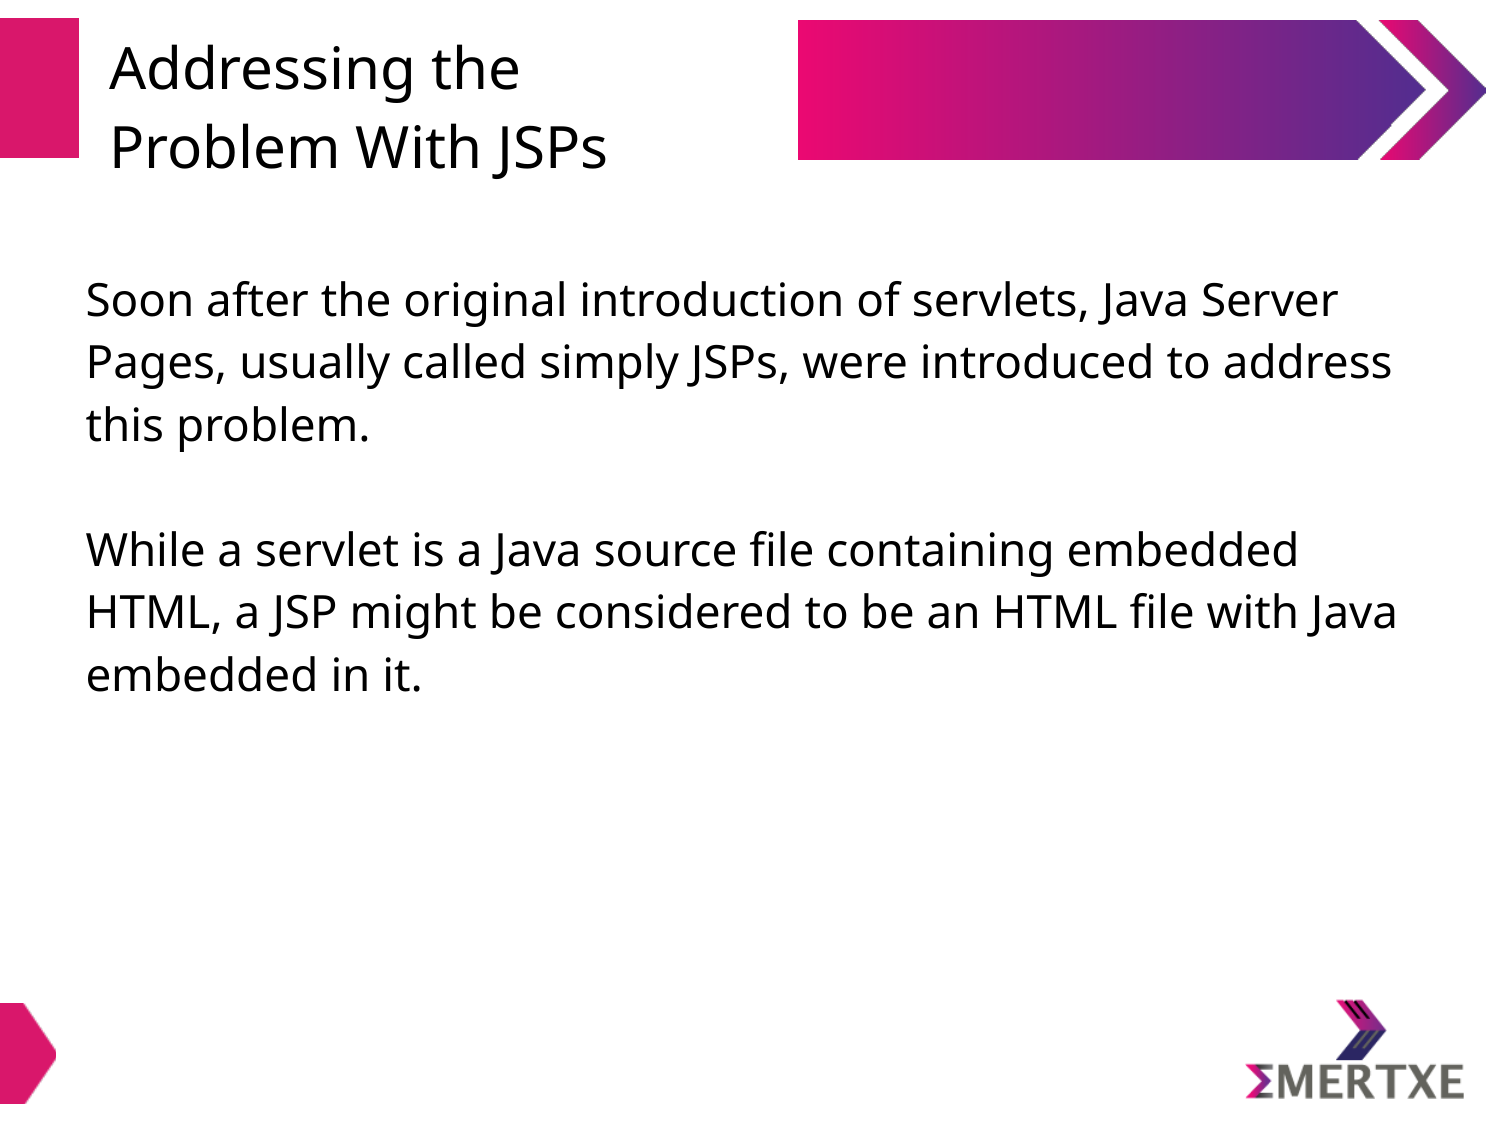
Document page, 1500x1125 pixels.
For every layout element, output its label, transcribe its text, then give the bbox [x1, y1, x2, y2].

picture [798, 20, 1486, 160]
text_box Addressing the Problem With JSPs [94, 20, 780, 171]
text_box Soon after the original introduction of servlets, Java Server Pages, usually called simply JSPs, were introduced to address this problem. While a servlet is a Java source file containing embedded HTML, a JSP might be considered to be an HTML file with Java embedded in it. [70, 259, 1441, 650]
picture [1245, 996, 1465, 1099]
